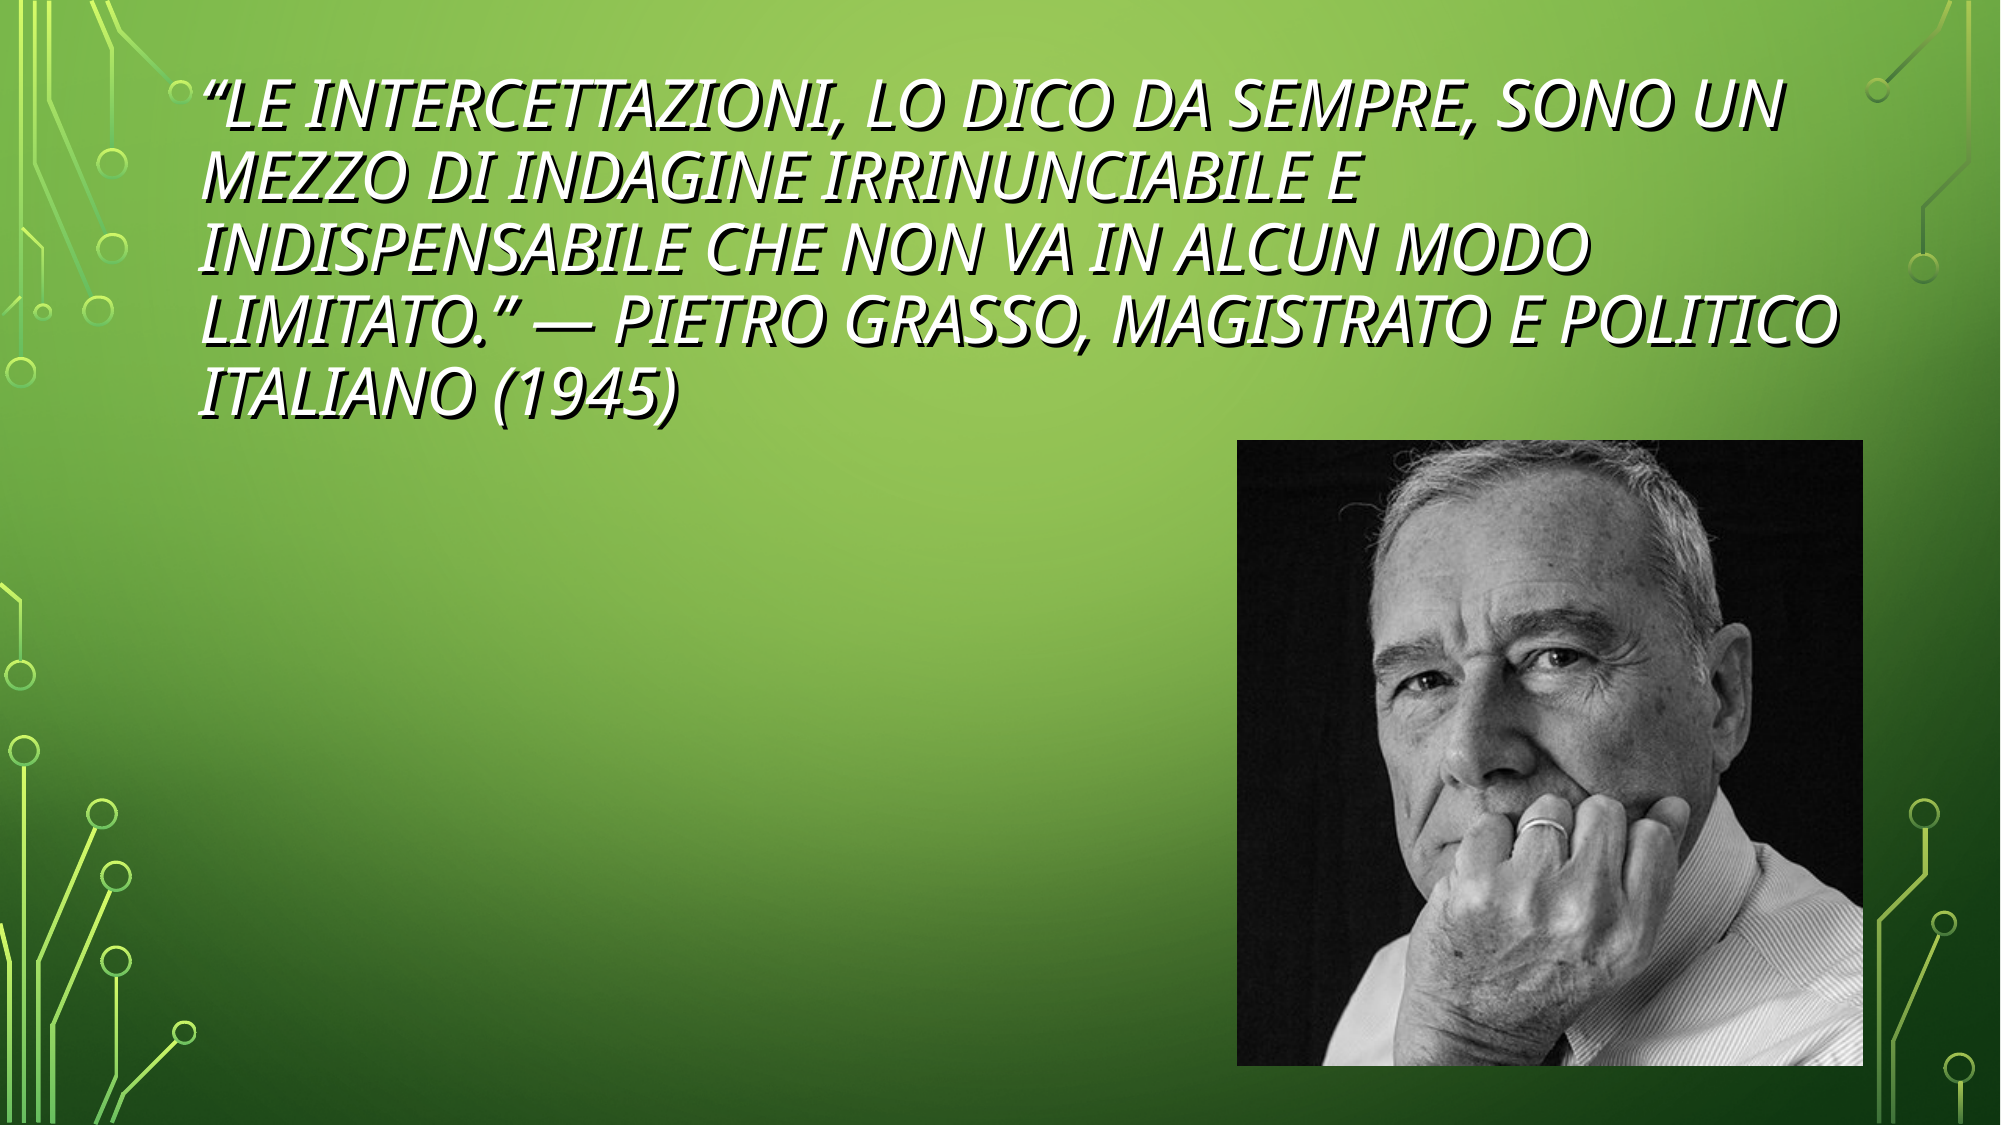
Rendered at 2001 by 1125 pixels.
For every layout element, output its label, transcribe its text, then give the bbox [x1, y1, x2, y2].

picture [1237, 440, 1863, 1066]
title “Le intercettazioni, lo dico da sempre, sono un mezzo di indagine irrinunciabile e indispensabile che non va in alcun modo limitato.” — Pietro Grasso, magistrato e politico italiano (1945) [184, 59, 1863, 441]
